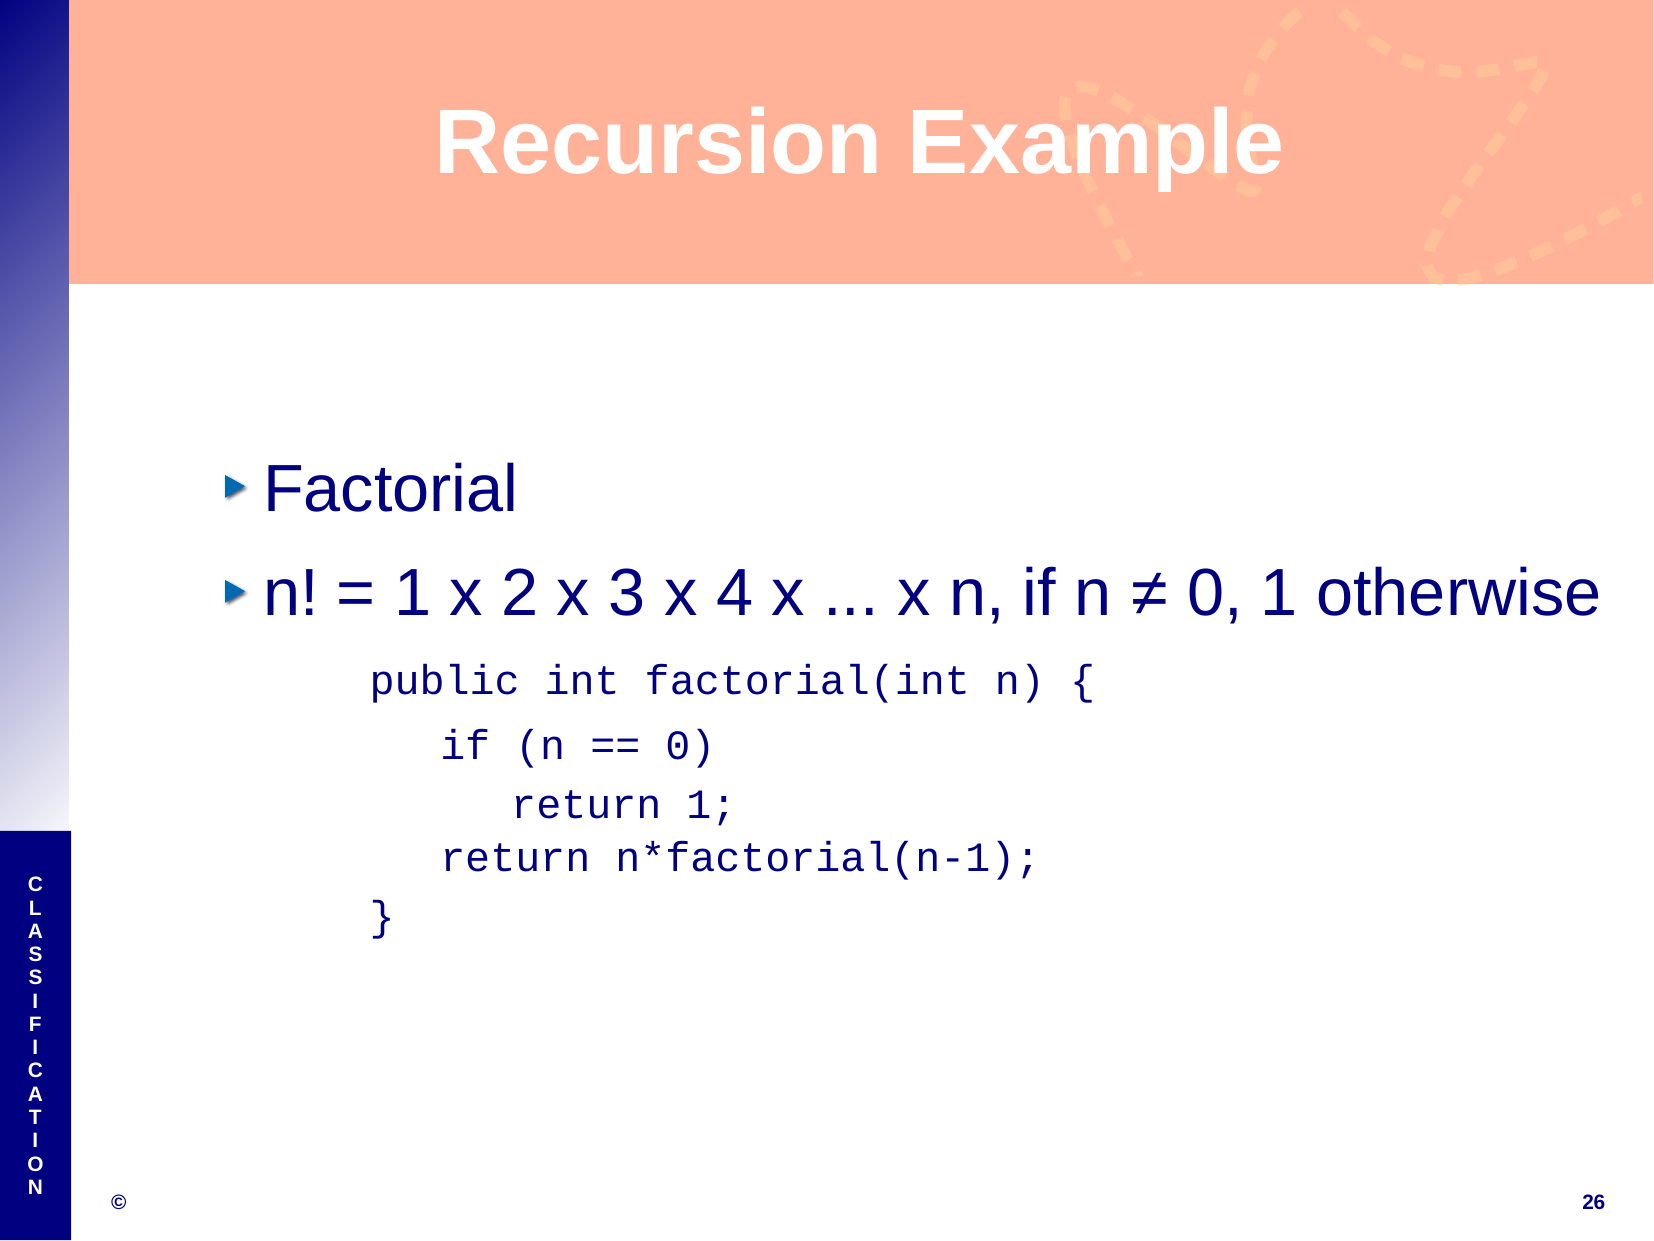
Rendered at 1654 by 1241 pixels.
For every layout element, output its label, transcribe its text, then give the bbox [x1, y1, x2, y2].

list Factorial n! = 1 x 2 x 3 x 4 x ... x n, if n ≠ 0, 1 otherwise public int factorial(int n) { if (n == 0) return 1; return n*factorial(n-1); } [192, 451, 1605, 982]
text_box C L A S S I F I C A T I O N [0, 830, 71, 1241]
title Recursion Example [104, 37, 1617, 246]
